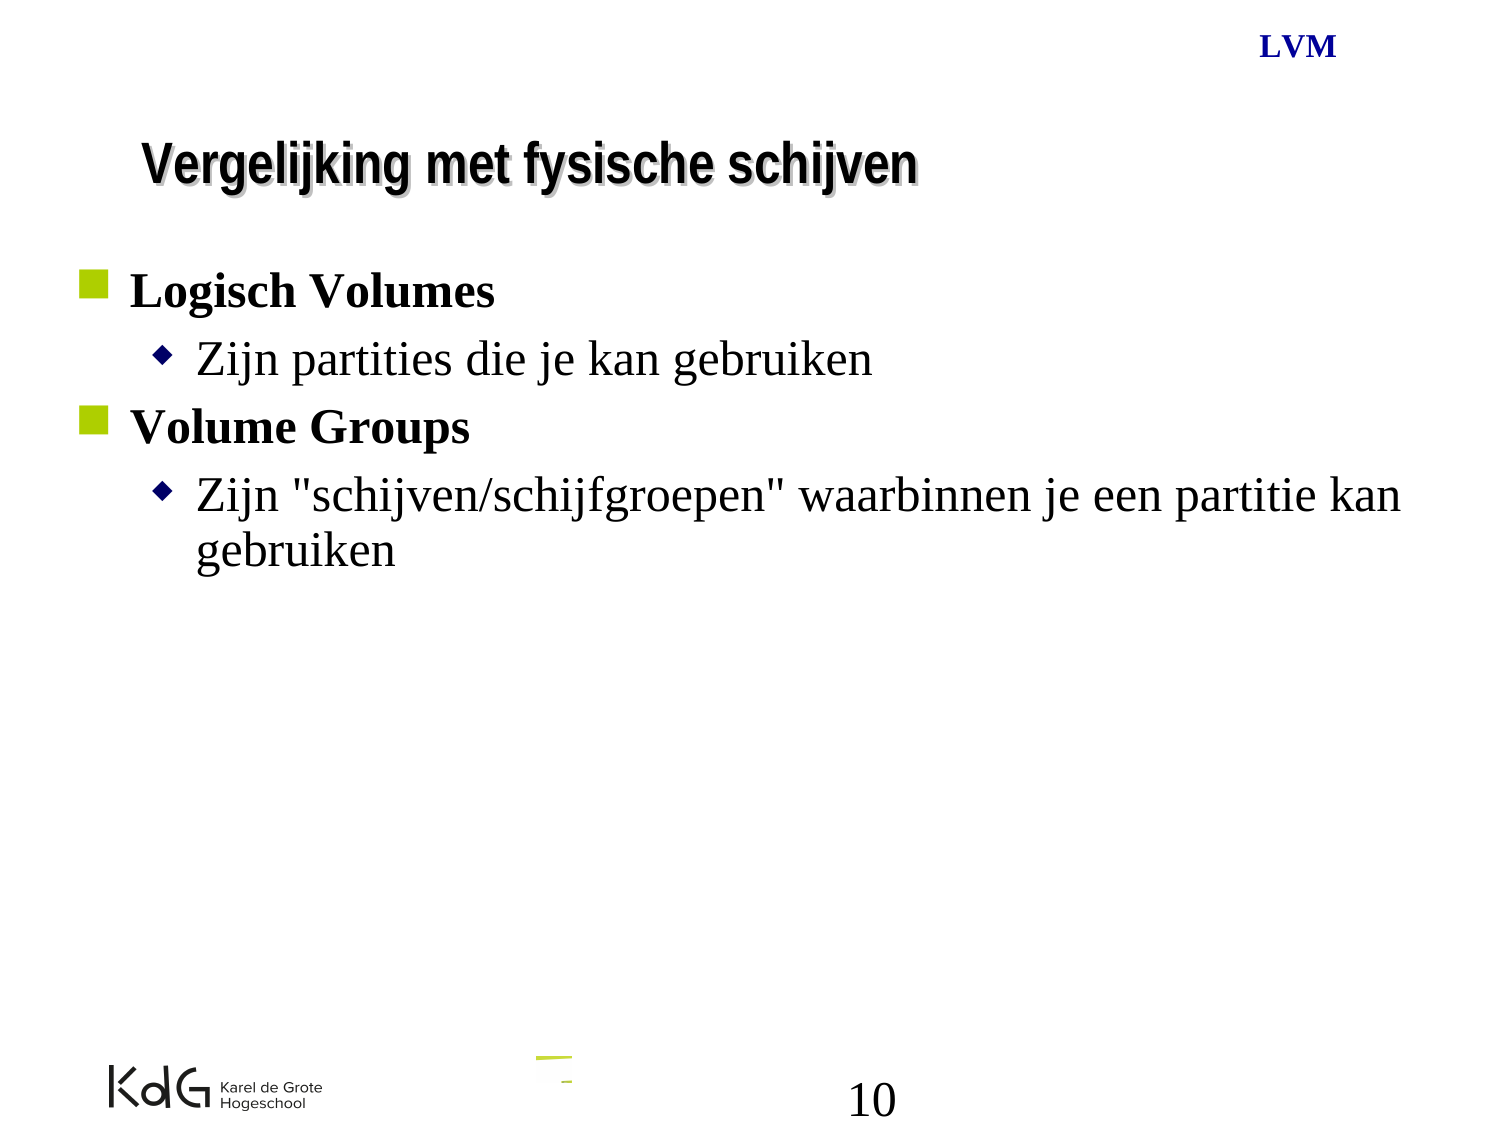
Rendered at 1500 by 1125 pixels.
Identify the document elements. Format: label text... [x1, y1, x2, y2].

title Vergelijking met fysische schijven [141, 72, 1447, 253]
picture [536, 1056, 572, 1083]
list Logisch Volumes Zijn partities die je kan gebruiken Volume Groups Zijn "schijven/schijfgroepen" waarbinnen je een partitie kan gebruiken [75, 263, 1425, 1006]
picture [109, 1065, 322, 1111]
